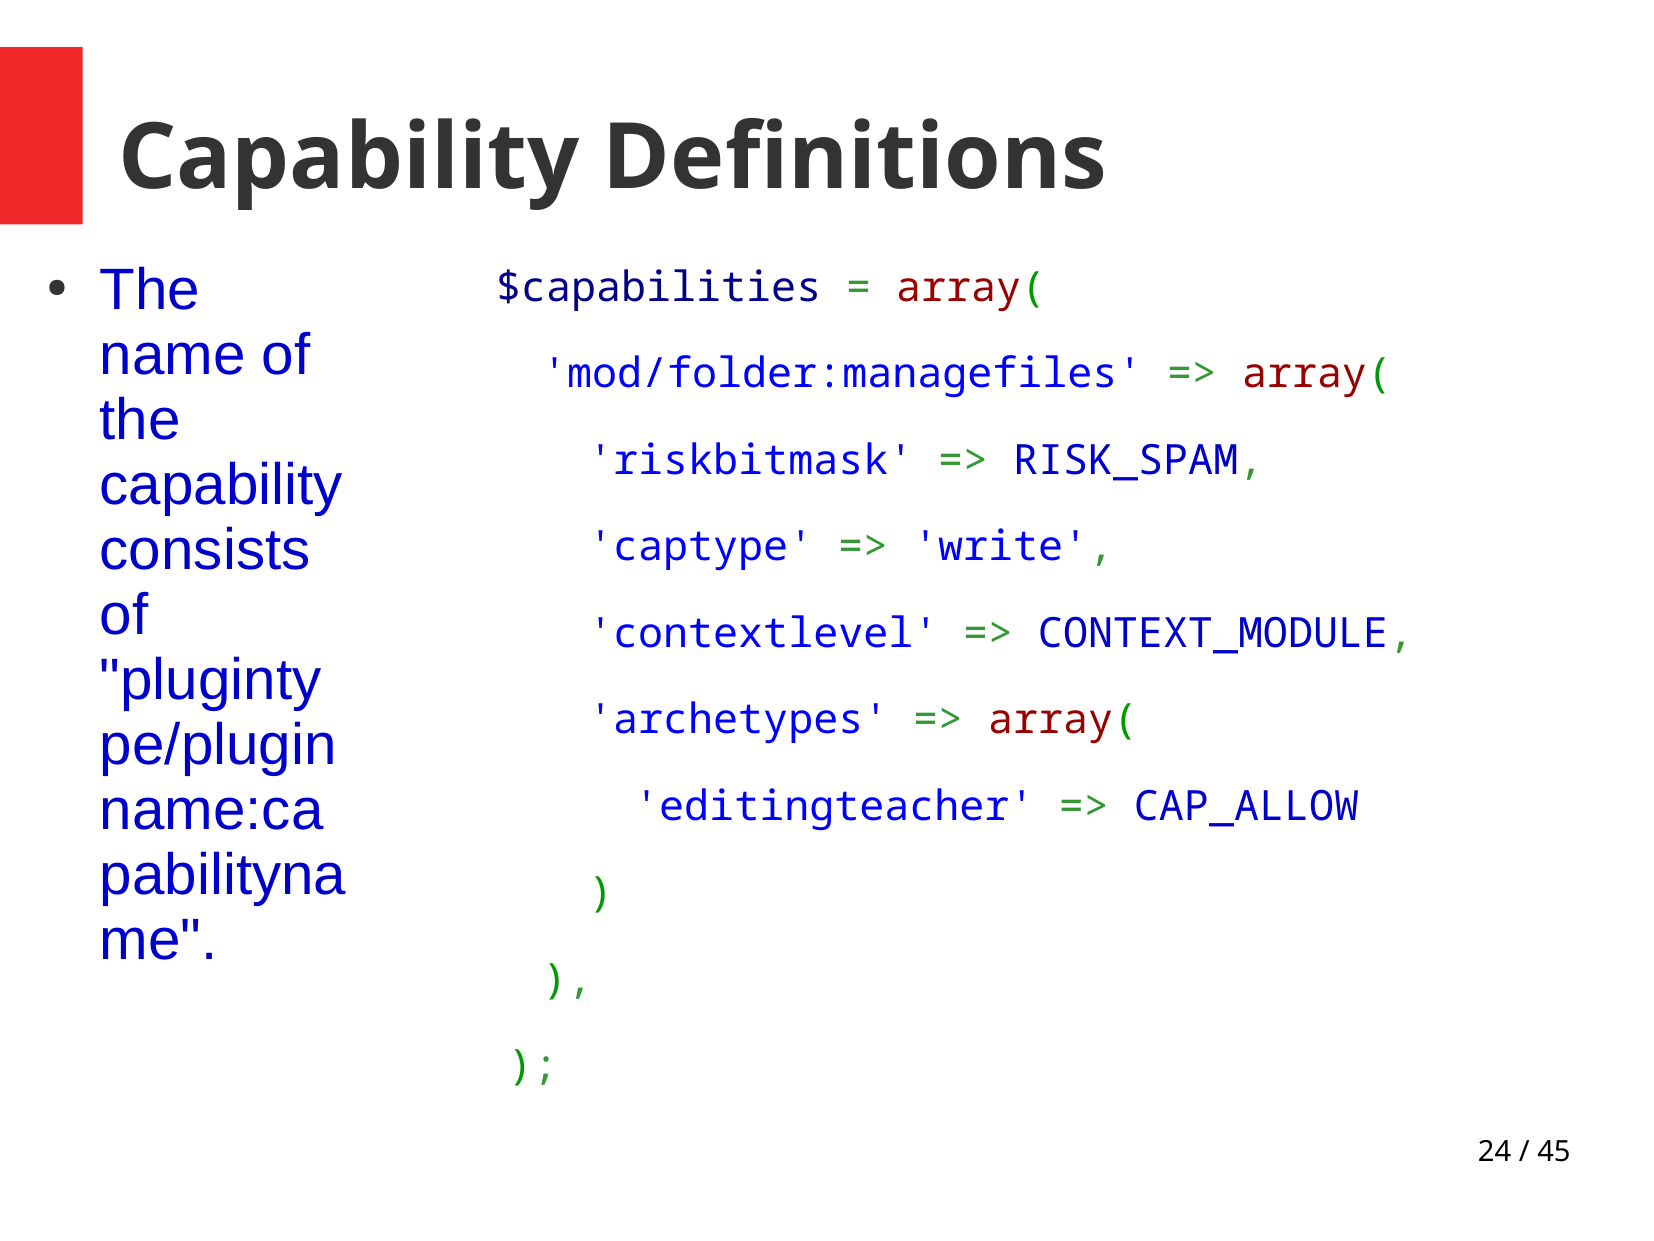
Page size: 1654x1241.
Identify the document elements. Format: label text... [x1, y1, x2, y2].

title Capability Definitions [118, 49, 1571, 257]
list $capabilities = array( 'mod/folder:managefiles' => array( 'riskbitmask' => RISK_SPAM, 'captype' => 'write', 'contextlevel' => CONTEXT_MODULE, 'archetypes' => array( 'editingteacher' => CAP_ALLOW ) ), ); [496, 256, 1524, 976]
list The name of the capability consists of "plugintype/pluginname:capabilityname". [28, 256, 355, 1205]
